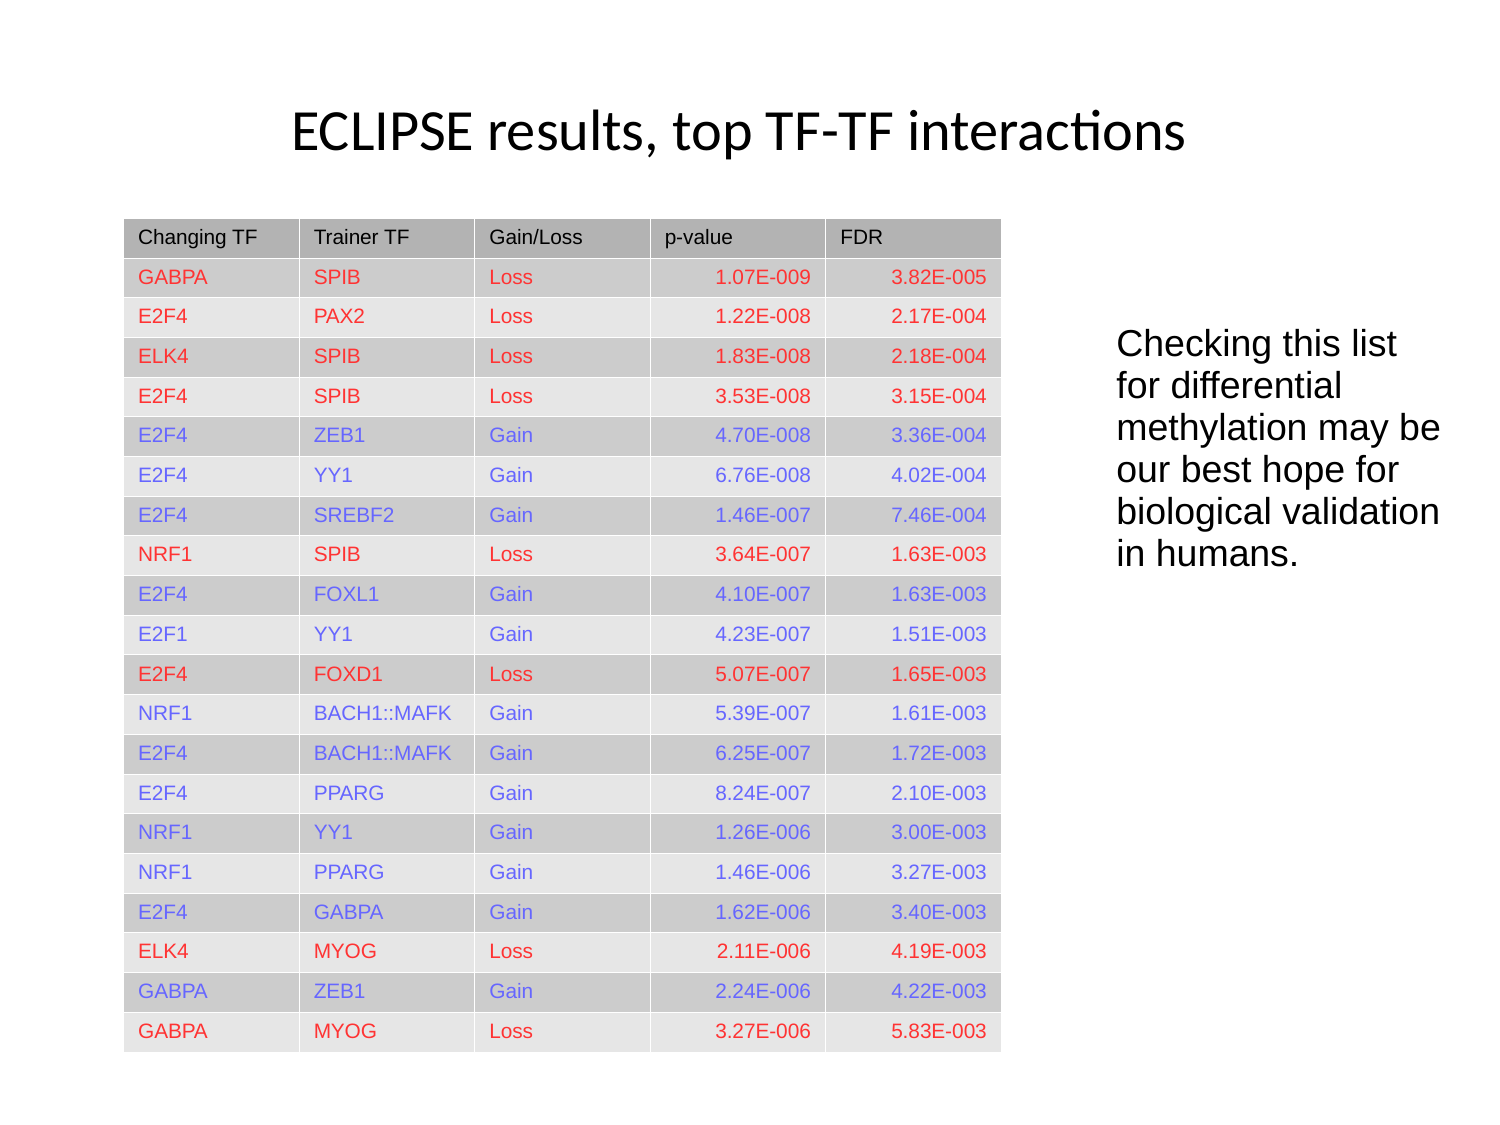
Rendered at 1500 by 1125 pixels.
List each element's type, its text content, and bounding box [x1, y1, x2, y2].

table_cell 1.51E-003 [826, 616, 1001, 654]
table_cell MYOG [300, 1013, 474, 1052]
table_cell 3.53E-008 [651, 378, 825, 416]
table_cell 5.39E-007 [651, 695, 825, 734]
table_cell 3.82E-005 [826, 259, 1001, 297]
table_cell 3.64E-007 [651, 536, 825, 575]
table_cell 1.61E-003 [826, 695, 1001, 734]
table_cell 4.10E-007 [651, 576, 825, 615]
table_cell 1.26E-006 [651, 814, 825, 853]
table_cell 4.22E-003 [826, 973, 1001, 1012]
table_cell GABPA [124, 973, 299, 1012]
table_cell Gain [475, 735, 650, 774]
table_cell Gain [475, 417, 650, 456]
table_cell Gain [475, 854, 650, 893]
table_cell E2F4 [124, 378, 299, 416]
table_cell Loss [475, 298, 650, 337]
table_cell GABPA [124, 259, 299, 297]
table_cell YY1 [300, 814, 474, 853]
table_cell MYOG [300, 933, 474, 972]
table_header FDR [826, 219, 1001, 258]
table_cell ELK4 [124, 933, 299, 972]
table_cell SREBF2 [300, 497, 474, 535]
table_cell Gain [475, 497, 650, 535]
table_cell Gain [475, 695, 650, 734]
table_cell BACH1::MAFK [300, 735, 474, 774]
table_cell NRF1 [124, 695, 299, 734]
table_cell Loss [475, 1013, 650, 1052]
table_cell NRF1 [124, 854, 299, 893]
table_cell E2F4 [124, 655, 299, 694]
table_cell 3.40E-003 [826, 894, 1001, 932]
table_cell E2F4 [124, 457, 299, 496]
table_cell 1.65E-003 [826, 655, 1001, 694]
table_cell 5.07E-007 [651, 655, 825, 694]
table_cell Gain [475, 616, 650, 654]
table_cell SPIB [300, 378, 474, 416]
table_cell E2F4 [124, 417, 299, 456]
table_cell 2.24E-006 [651, 973, 825, 1012]
table_cell NRF1 [124, 814, 299, 853]
table_header p-value [651, 219, 825, 258]
table_cell E2F4 [124, 735, 299, 774]
table_cell SPIB [300, 259, 474, 297]
table_cell PAX2 [300, 298, 474, 337]
table_cell Loss [475, 933, 650, 972]
table_cell E2F1 [124, 616, 299, 654]
table_header Changing TF [124, 219, 299, 258]
table_cell 3.27E-006 [651, 1013, 825, 1052]
table_cell E2F4 [124, 576, 299, 615]
table_cell 1.72E-003 [826, 735, 1001, 774]
table_cell ZEB1 [300, 417, 474, 456]
table_cell BACH1::MAFK [300, 695, 474, 734]
table_cell PPARG [300, 854, 474, 893]
table_cell Gain [475, 973, 650, 1012]
table_cell 8.24E-007 [651, 775, 825, 813]
table_cell YY1 [300, 457, 474, 496]
table_cell FOXD1 [300, 655, 474, 694]
table_cell 2.10E-003 [826, 775, 1001, 813]
table_cell GABPA [124, 1013, 299, 1052]
table_cell E2F4 [124, 775, 299, 813]
table_cell SPIB [300, 536, 474, 575]
table_cell ELK4 [124, 338, 299, 377]
table_cell SPIB [300, 338, 474, 377]
table_cell 1.63E-003 [826, 576, 1001, 615]
table_cell 2.17E-004 [826, 298, 1001, 337]
table_cell 3.36E-004 [826, 417, 1001, 456]
table_cell NRF1 [124, 536, 299, 575]
table_cell E2F4 [124, 497, 299, 535]
table_cell GABPA [300, 894, 474, 932]
table_cell Gain [475, 457, 650, 496]
table_cell 2.18E-004 [826, 338, 1001, 377]
table_cell 6.76E-008 [651, 457, 825, 496]
table_cell PPARG [300, 775, 474, 813]
table_cell Gain [475, 814, 650, 853]
table_cell 4.70E-008 [651, 417, 825, 456]
title ECLIPSE results, top TF-TF interactions [101, 60, 1377, 211]
text_box Checking this list for differential methylation may be our best hope for biological validation in humans. [1101, 315, 1458, 582]
table_cell ZEB1 [300, 973, 474, 1012]
table_cell Loss [475, 259, 650, 297]
table_header Gain/Loss [475, 219, 650, 258]
table_cell 7.46E-004 [826, 497, 1001, 535]
table_cell 1.22E-008 [651, 298, 825, 337]
table_cell 4.23E-007 [651, 616, 825, 654]
table_cell Loss [475, 536, 650, 575]
table_cell 5.83E-003 [826, 1013, 1001, 1052]
table_cell 1.62E-006 [651, 894, 825, 932]
table_cell Gain [475, 576, 650, 615]
table_cell 4.19E-003 [826, 933, 1001, 972]
table_cell FOXL1 [300, 576, 474, 615]
table_cell YY1 [300, 616, 474, 654]
table_cell Gain [475, 894, 650, 932]
table_cell 1.07E-009 [651, 259, 825, 297]
table_cell E2F4 [124, 298, 299, 337]
table_header Trainer TF [300, 219, 474, 258]
table_cell Loss [475, 378, 650, 416]
table_cell 3.00E-003 [826, 814, 1001, 853]
table_cell 3.27E-003 [826, 854, 1001, 893]
table_cell 2.11E-006 [651, 933, 825, 972]
table_cell 1.46E-006 [651, 854, 825, 893]
table_cell 4.02E-004 [826, 457, 1001, 496]
table_cell Loss [475, 338, 650, 377]
table_cell 1.83E-008 [651, 338, 825, 377]
table_cell 3.15E-004 [826, 378, 1001, 416]
table_cell Gain [475, 775, 650, 813]
table_cell E2F4 [124, 894, 299, 932]
table_cell Loss [475, 655, 650, 694]
table_cell 1.46E-007 [651, 497, 825, 535]
table_cell 6.25E-007 [651, 735, 825, 774]
table_cell 1.63E-003 [826, 536, 1001, 575]
